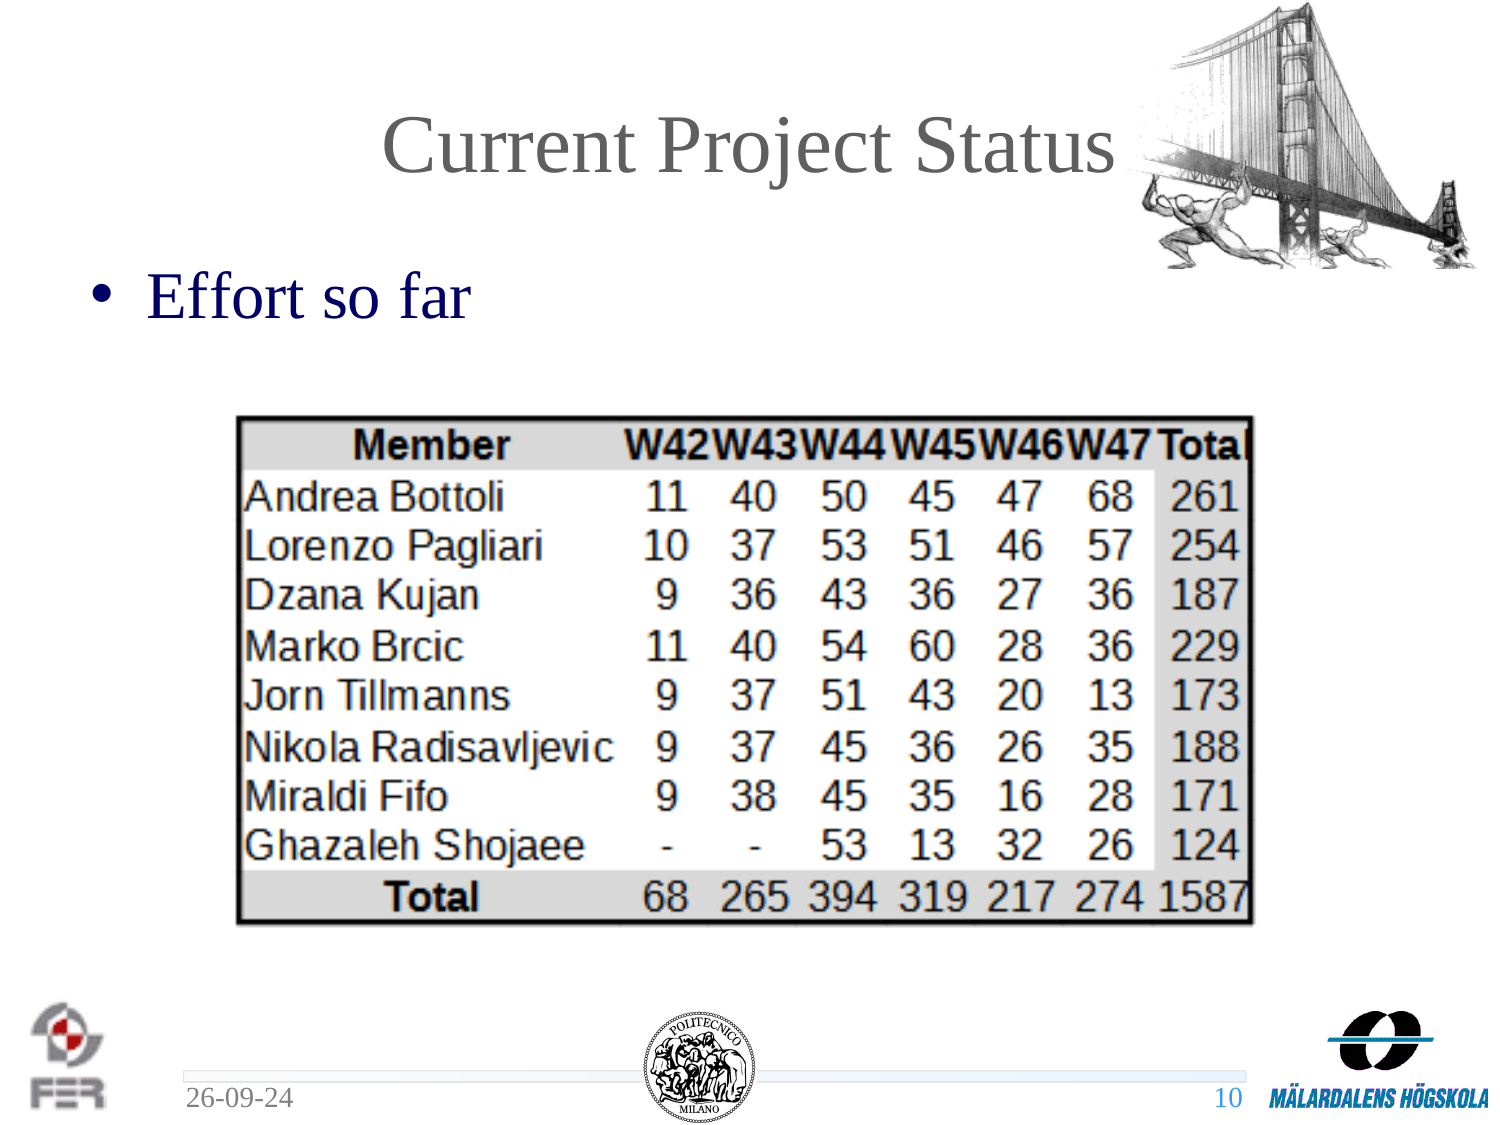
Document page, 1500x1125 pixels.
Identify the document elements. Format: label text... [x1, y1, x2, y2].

text_box <numero> [1186, 1070, 1258, 1114]
picture [1435, 1096, 1441, 1104]
picture [1454, 1091, 1459, 1108]
title Current Project Status [75, 45, 1122, 233]
picture [29, 987, 107, 1125]
picture [643, 1011, 757, 1123]
picture [1122, 0, 1477, 269]
picture [1269, 1011, 1488, 1108]
list Effort so far [75, 244, 1426, 988]
text_box 13-11-28 [171, 1070, 396, 1114]
picture [224, 401, 1264, 933]
picture [1368, 1093, 1374, 1104]
